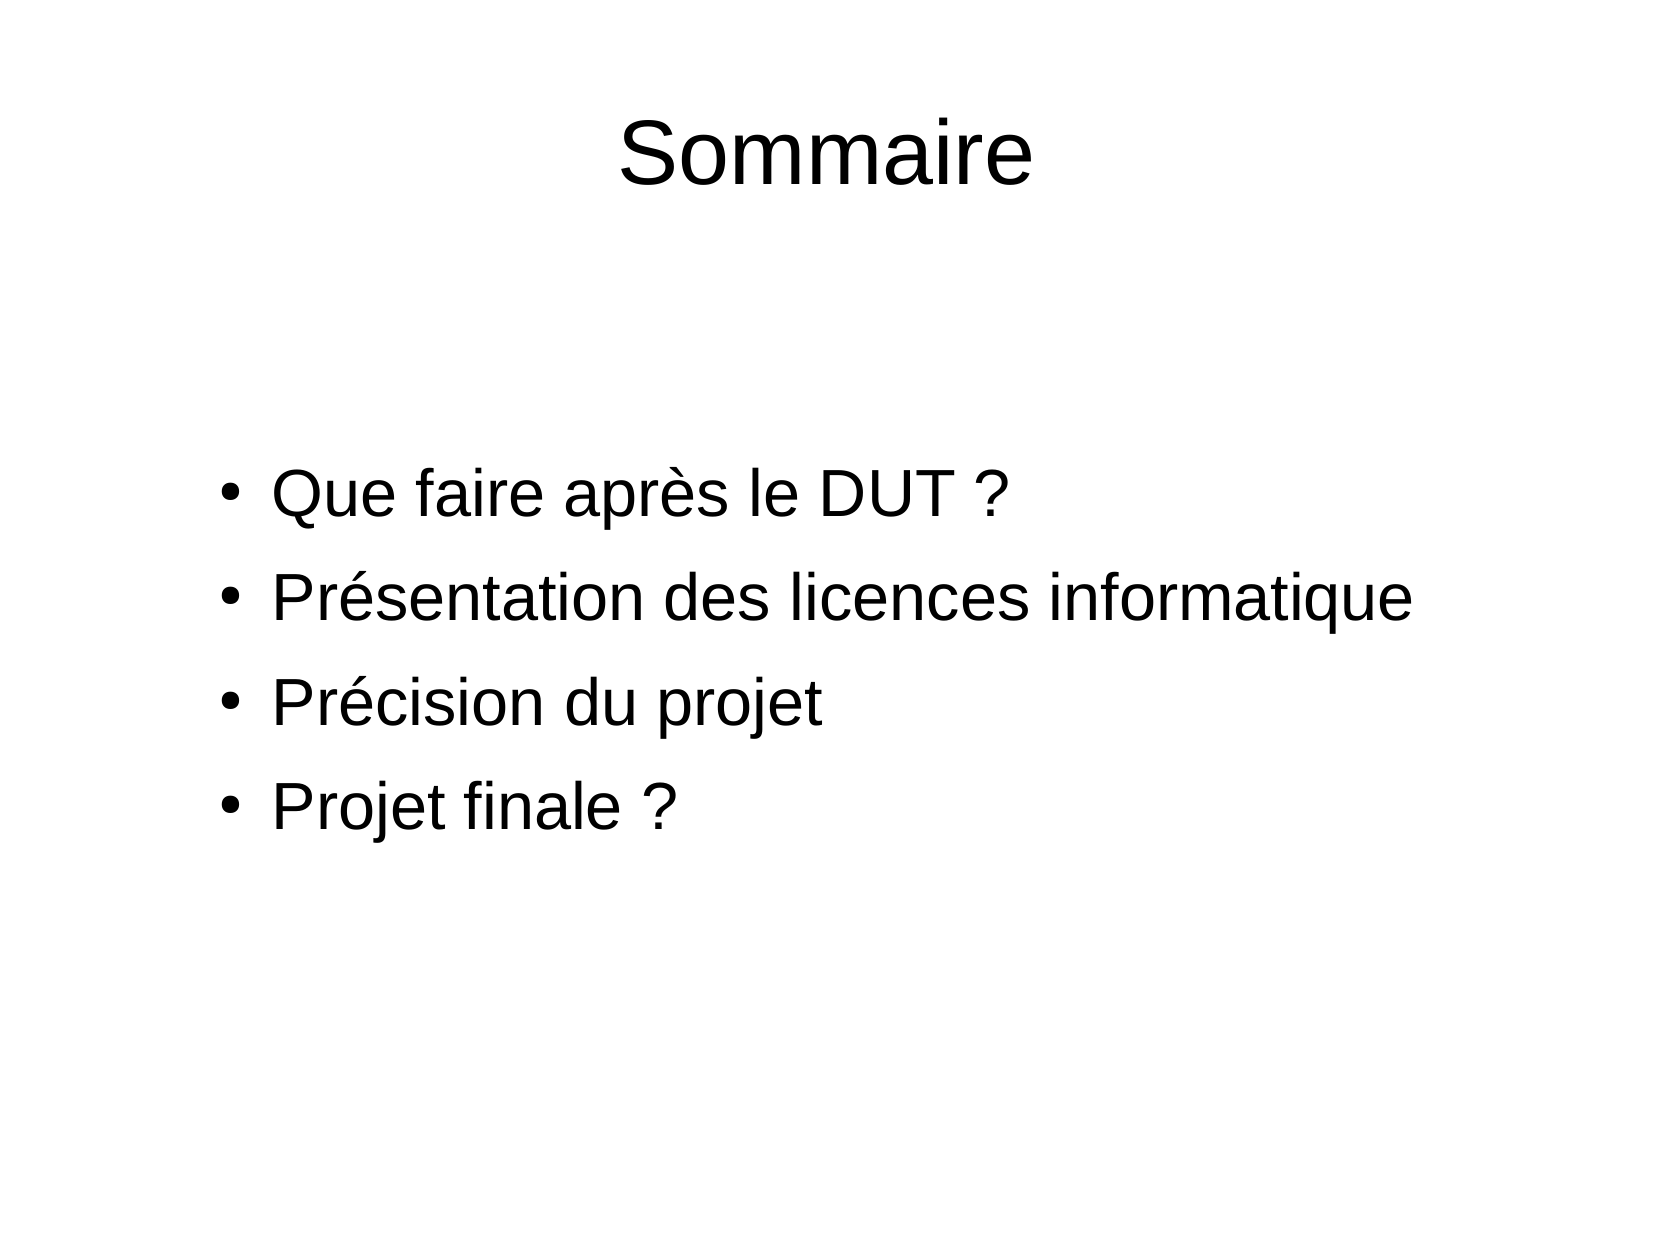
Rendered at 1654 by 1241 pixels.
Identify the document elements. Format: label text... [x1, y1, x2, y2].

title Sommaire [82, 49, 1571, 257]
list Que faire après le DUT ? Présentation des licences informatique Précision du projet Projet finale ? [82, 290, 1571, 1010]
